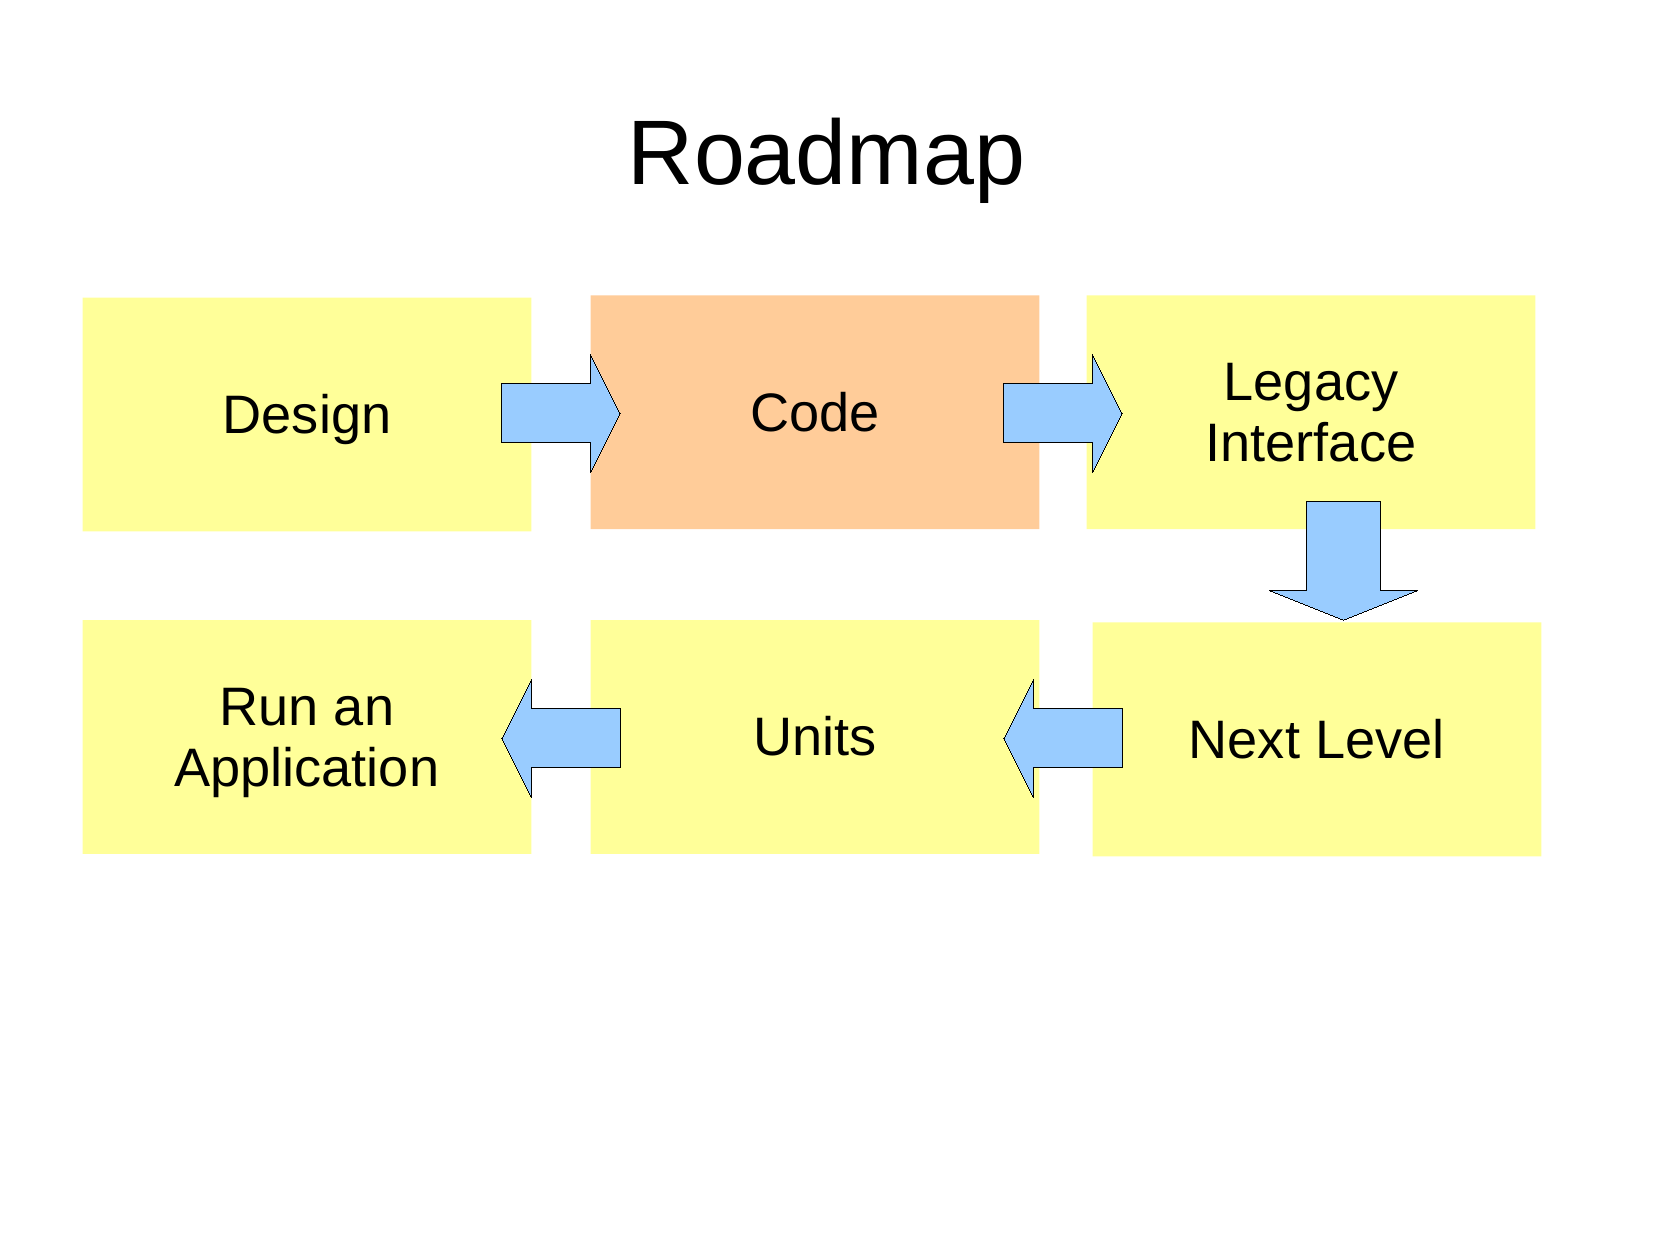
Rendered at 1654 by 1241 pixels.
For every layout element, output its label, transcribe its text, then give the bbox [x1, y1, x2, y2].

text_box [1269, 501, 1418, 621]
text_box Legacy Interface [1086, 295, 1536, 530]
text_box [1003, 354, 1123, 473]
subtitle Design [82, 297, 532, 532]
text_box [1003, 679, 1123, 798]
text_box Units [590, 620, 1040, 854]
text_box Next Level [1092, 622, 1542, 857]
title Roadmap [82, 56, 1571, 250]
text_box Run an Application [82, 620, 532, 854]
text_box [501, 679, 621, 798]
text_box Code [590, 295, 1040, 530]
text_box [501, 354, 621, 473]
